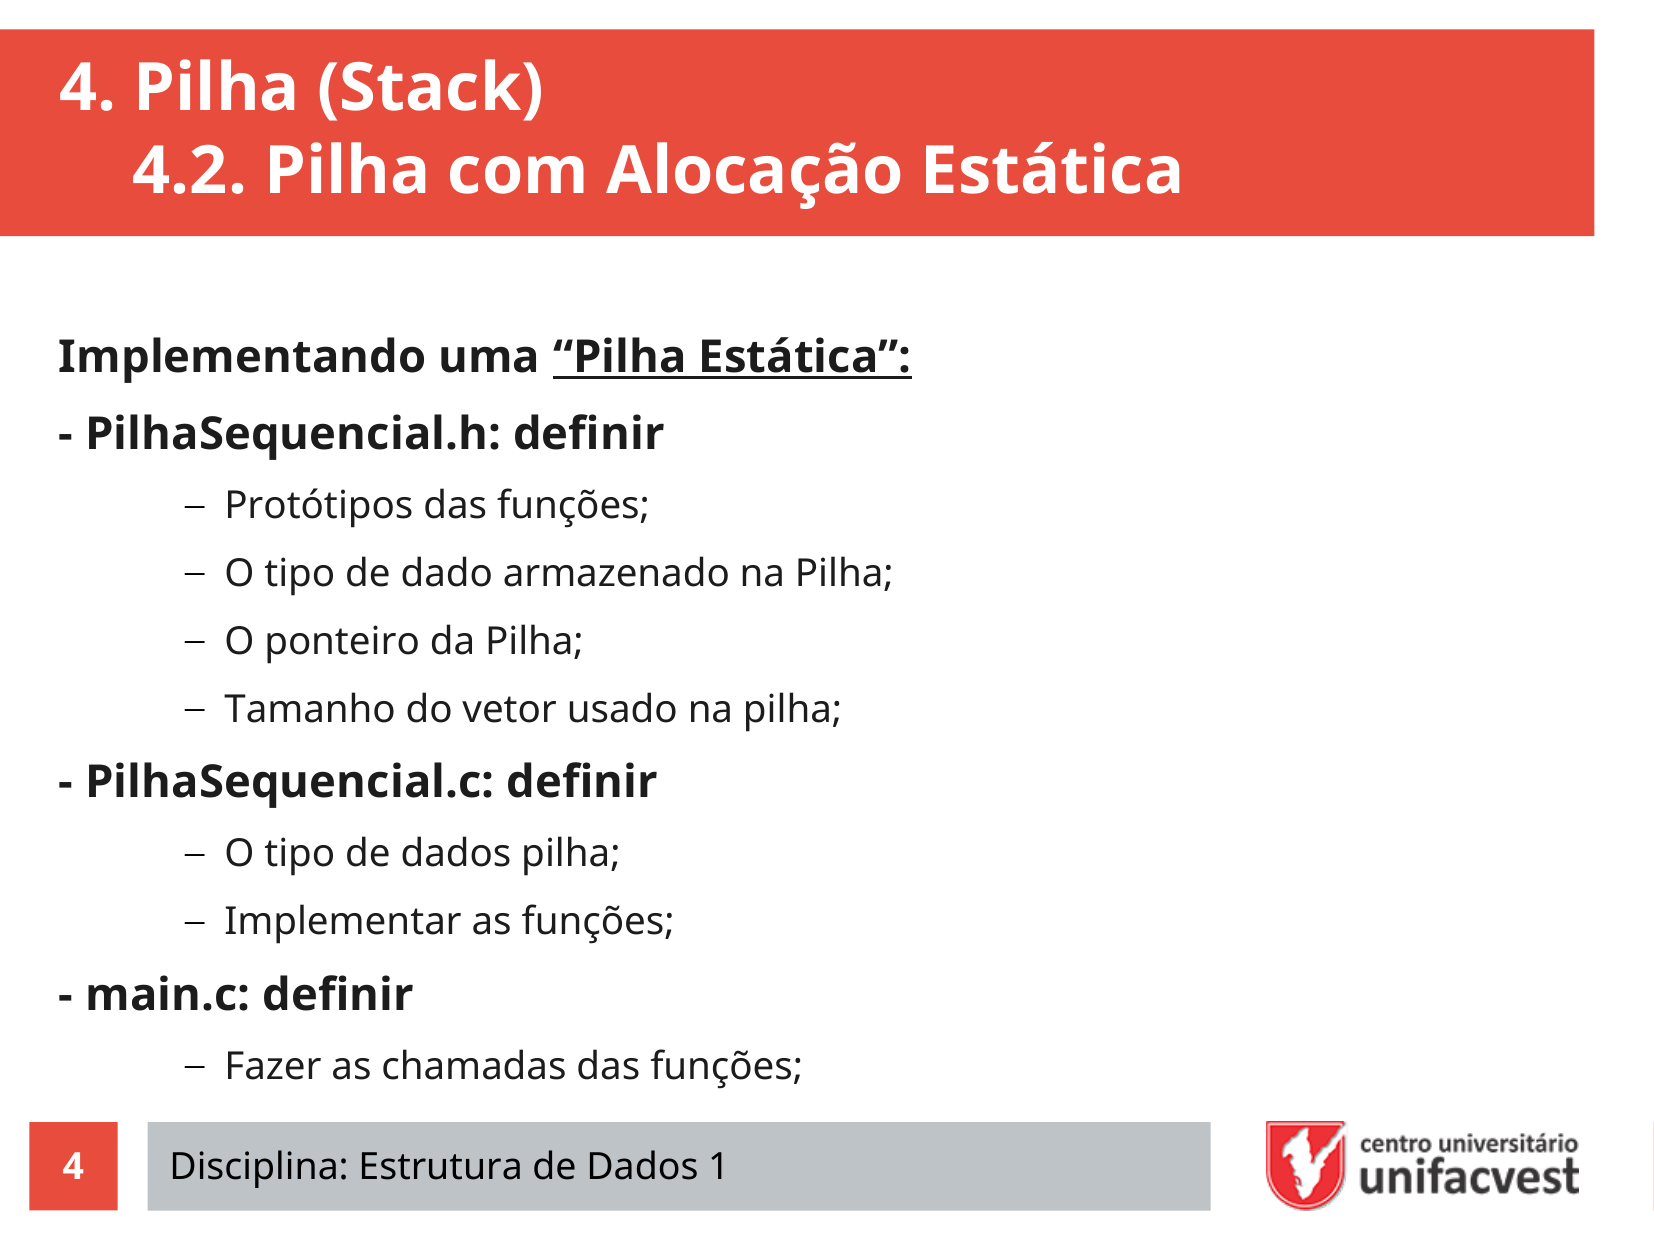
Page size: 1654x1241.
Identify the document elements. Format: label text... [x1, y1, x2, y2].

text_box Disciplina: Estrutura de Dados 1 [154, 1132, 1205, 1196]
title 4. Pilha (Stack) 4.2. Pilha com Alocação Estática [59, 59, 1595, 207]
picture [1266, 1121, 1579, 1211]
text_box [1238, 1120, 1654, 1212]
list Implementando uma “Pilha Estática”: - PilhaSequencial.h: definir Protótipos das funções; O tipo de dado armazenado na Pilha; O ponteiro da Pilha; Tamanho do vetor usado na pilha; - PilhaSequencial.c: definir O tipo de dados pilha; Implementar as funções; - main.c: definir Fazer as chamadas das funções; [59, 324, 1566, 1093]
